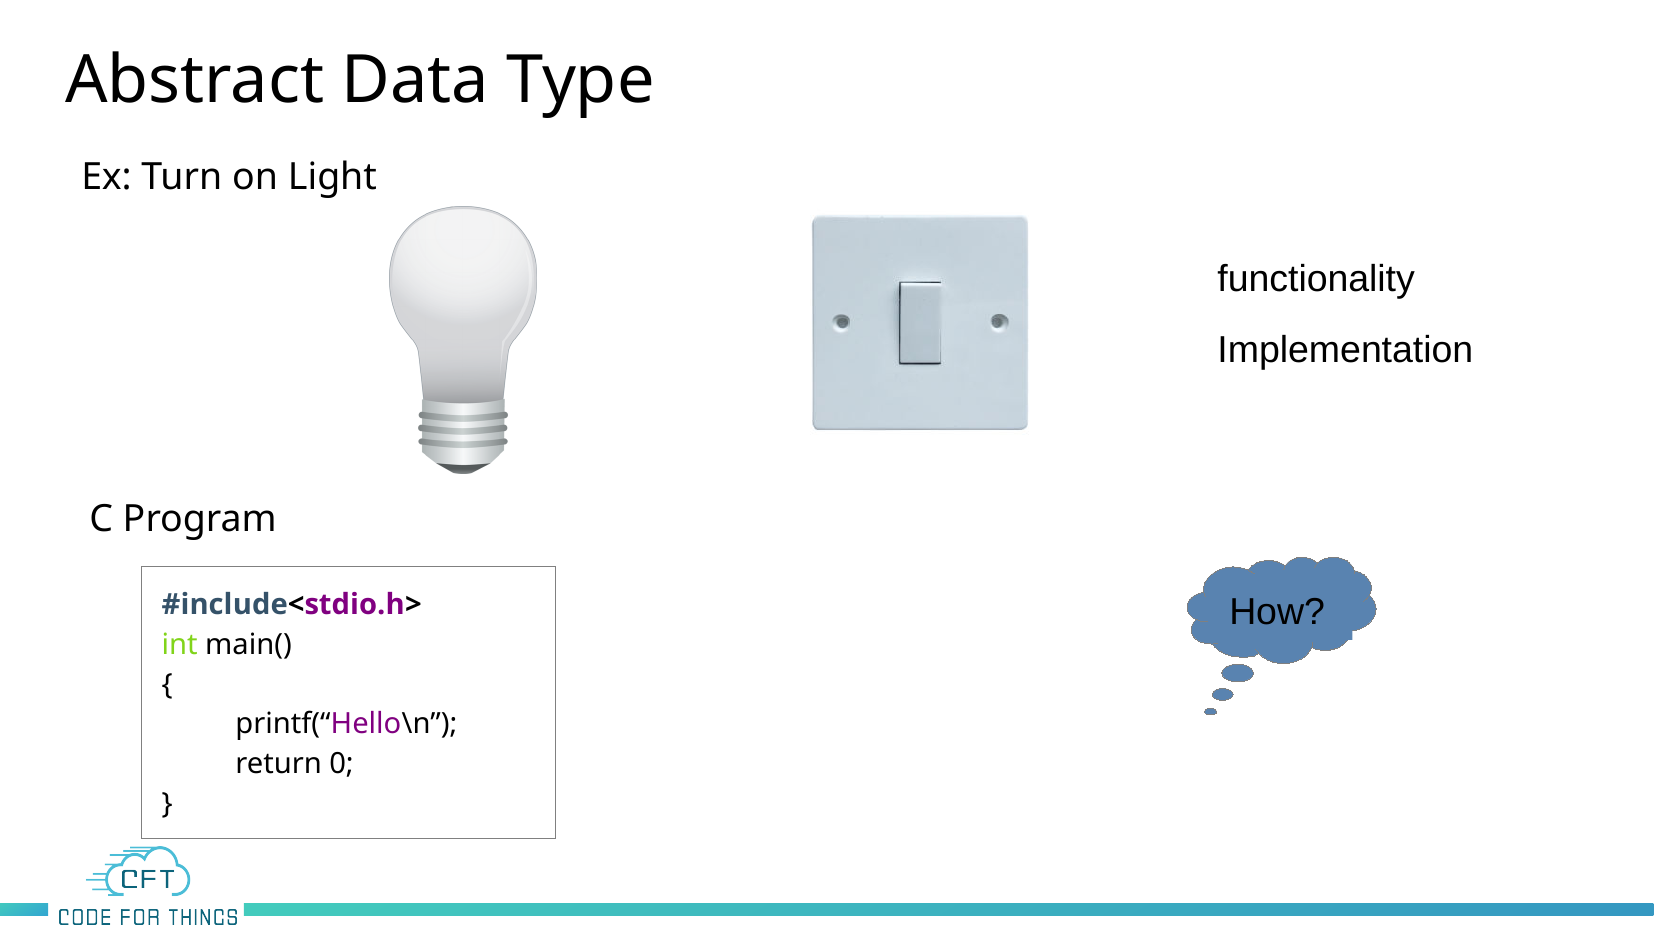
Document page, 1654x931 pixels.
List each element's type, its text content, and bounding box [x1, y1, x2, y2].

text_box [1204, 708, 1217, 715]
picture [59, 846, 237, 925]
text_box How? [1214, 583, 1353, 640]
text_box #include<stdio.h> int main() { printf(“Hello\n”); return 0; } [146, 576, 557, 822]
text_box [1221, 664, 1254, 682]
title Abstract Data Type [64, 7, 1554, 146]
text_box [1187, 557, 1377, 664]
text_box [1212, 688, 1234, 701]
picture [389, 206, 537, 474]
text_box Implementation [1202, 321, 1489, 378]
text_box functionality [1202, 250, 1430, 308]
text_box Ex: Turn on Light [66, 141, 516, 201]
text_box [141, 566, 556, 839]
picture [779, 177, 1063, 461]
text_box C Program [74, 484, 390, 543]
